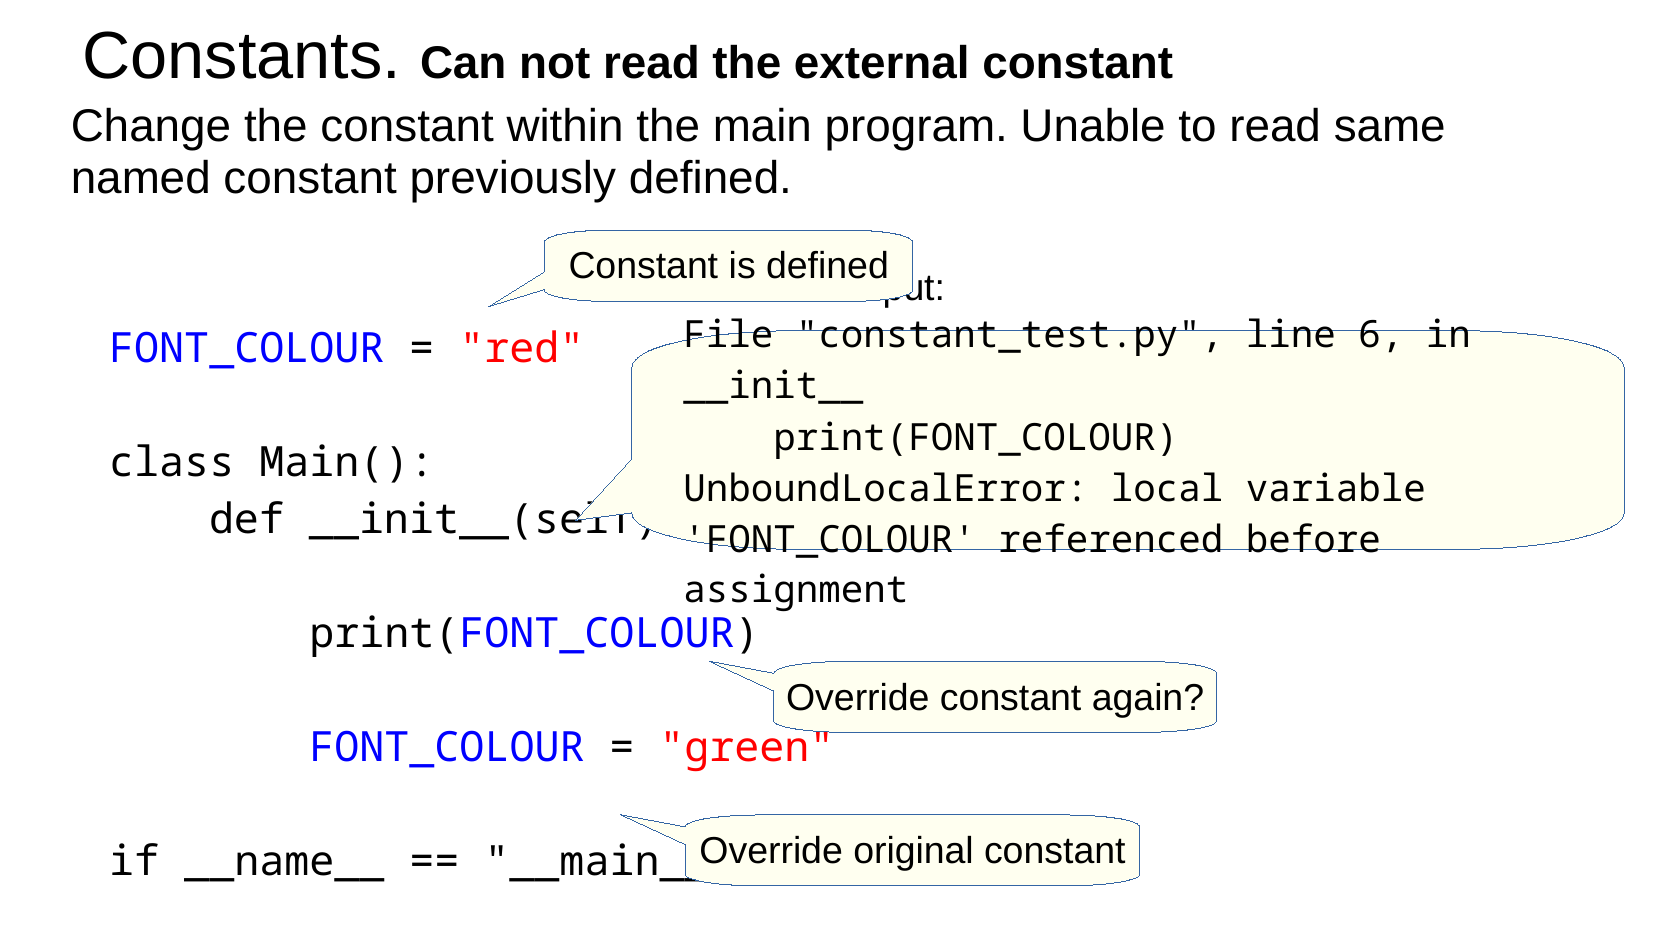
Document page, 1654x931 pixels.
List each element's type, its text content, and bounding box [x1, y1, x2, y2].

text_box FONT_COLOUR = "red" class Main(): def __init__(self): print(FONT_COLOUR) FONT_COLOUR = "green" if __name__ == "__main__": FONT_COLOUR = "blue" Main() [94, 310, 898, 910]
title Constants. Can not read the external constant [82, 10, 1571, 101]
text_box Override constant again? [709, 661, 1217, 733]
text_box Override original constant [620, 814, 1140, 886]
text_box Change the constant within the main program. Unable to read same named constant previously defined. [70, 100, 1559, 203]
text_box Constant is defined [488, 230, 913, 307]
text_box Console output: File "constant_test.py", line 6, in __init__ print(FONT_COLOUR) UnboundLocalError: local variable 'FONT_COLOUR' referenced before assignment [575, 330, 1625, 550]
